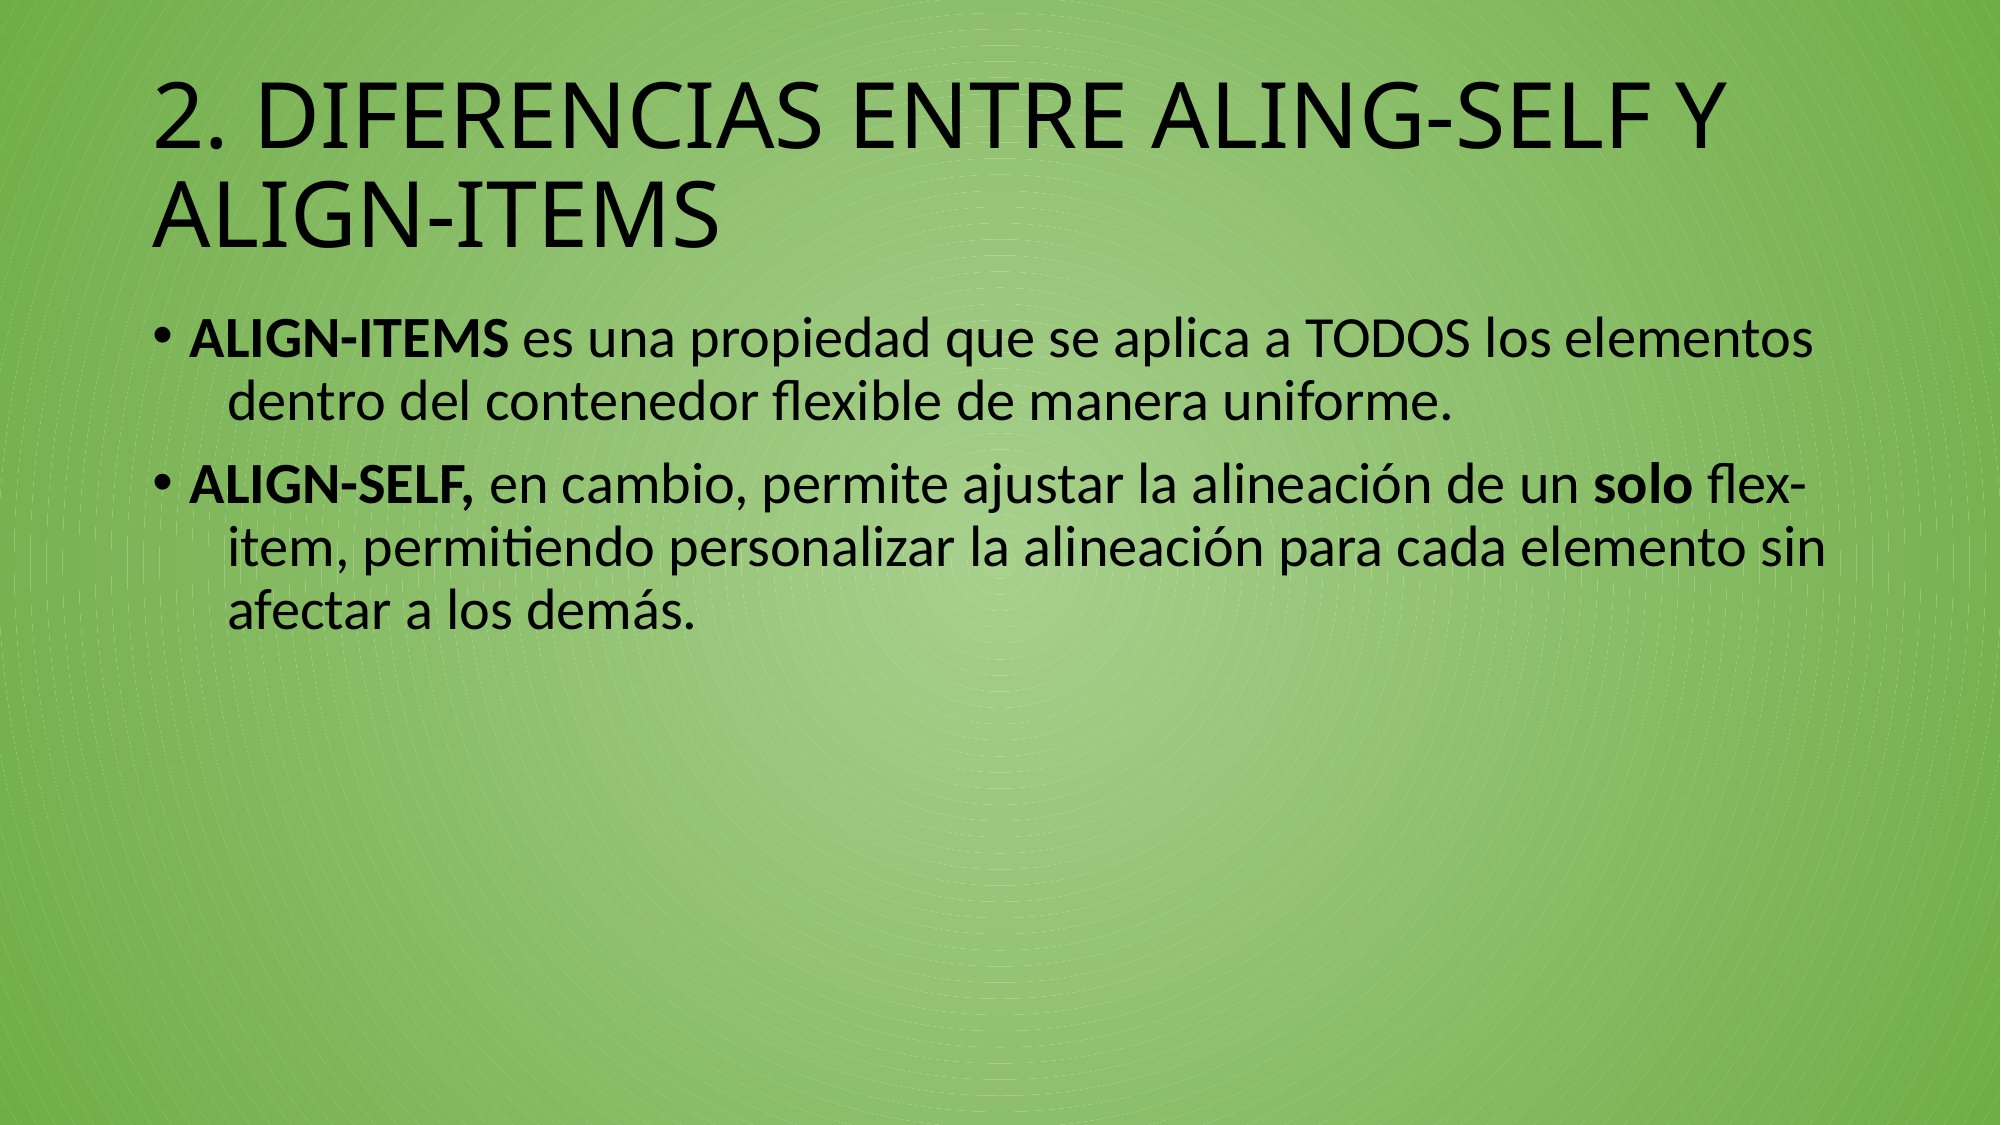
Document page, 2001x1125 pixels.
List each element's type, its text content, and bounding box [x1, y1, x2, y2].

title 2. DIFERENCIAS ENTRE ALING-SELF Y ALIGN-ITEMS [137, 59, 1863, 278]
list ALIGN-ITEMS es una propiedad que se aplica a TODOS los elementos dentro del contenedor flexible de manera uniforme. ALIGN-SELF, en cambio, permite ajustar la alineación de un solo flex-item, permitiendo personalizar la alineación para cada elemento sin afectar a los demás. [137, 299, 1863, 1014]
